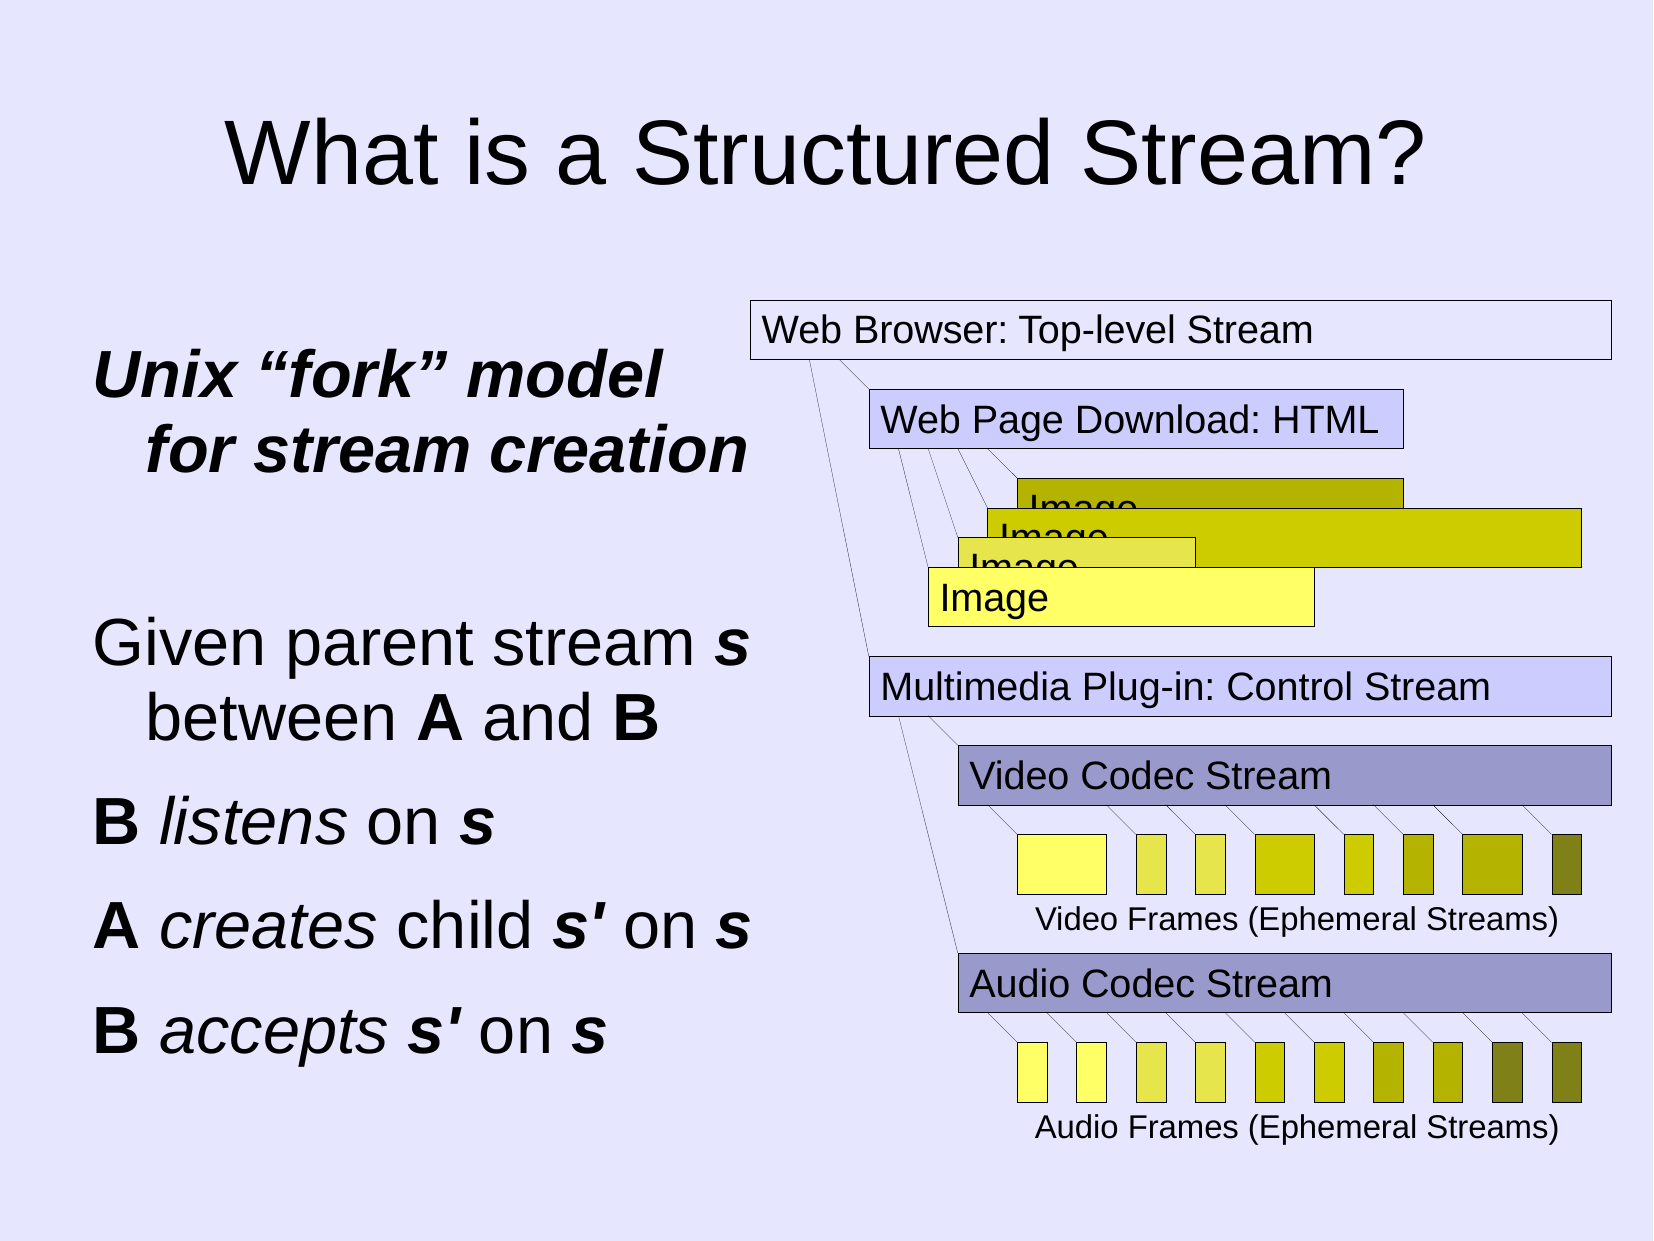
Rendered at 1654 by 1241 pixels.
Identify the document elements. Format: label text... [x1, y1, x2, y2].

picture [750, 300, 1613, 1163]
title What is a Structured Stream? [82, 49, 1571, 257]
list Unix “fork” model for stream creation Given parent stream s between A and B B listens on s A creates child s' on s B accepts s' on s [75, 337, 750, 1163]
